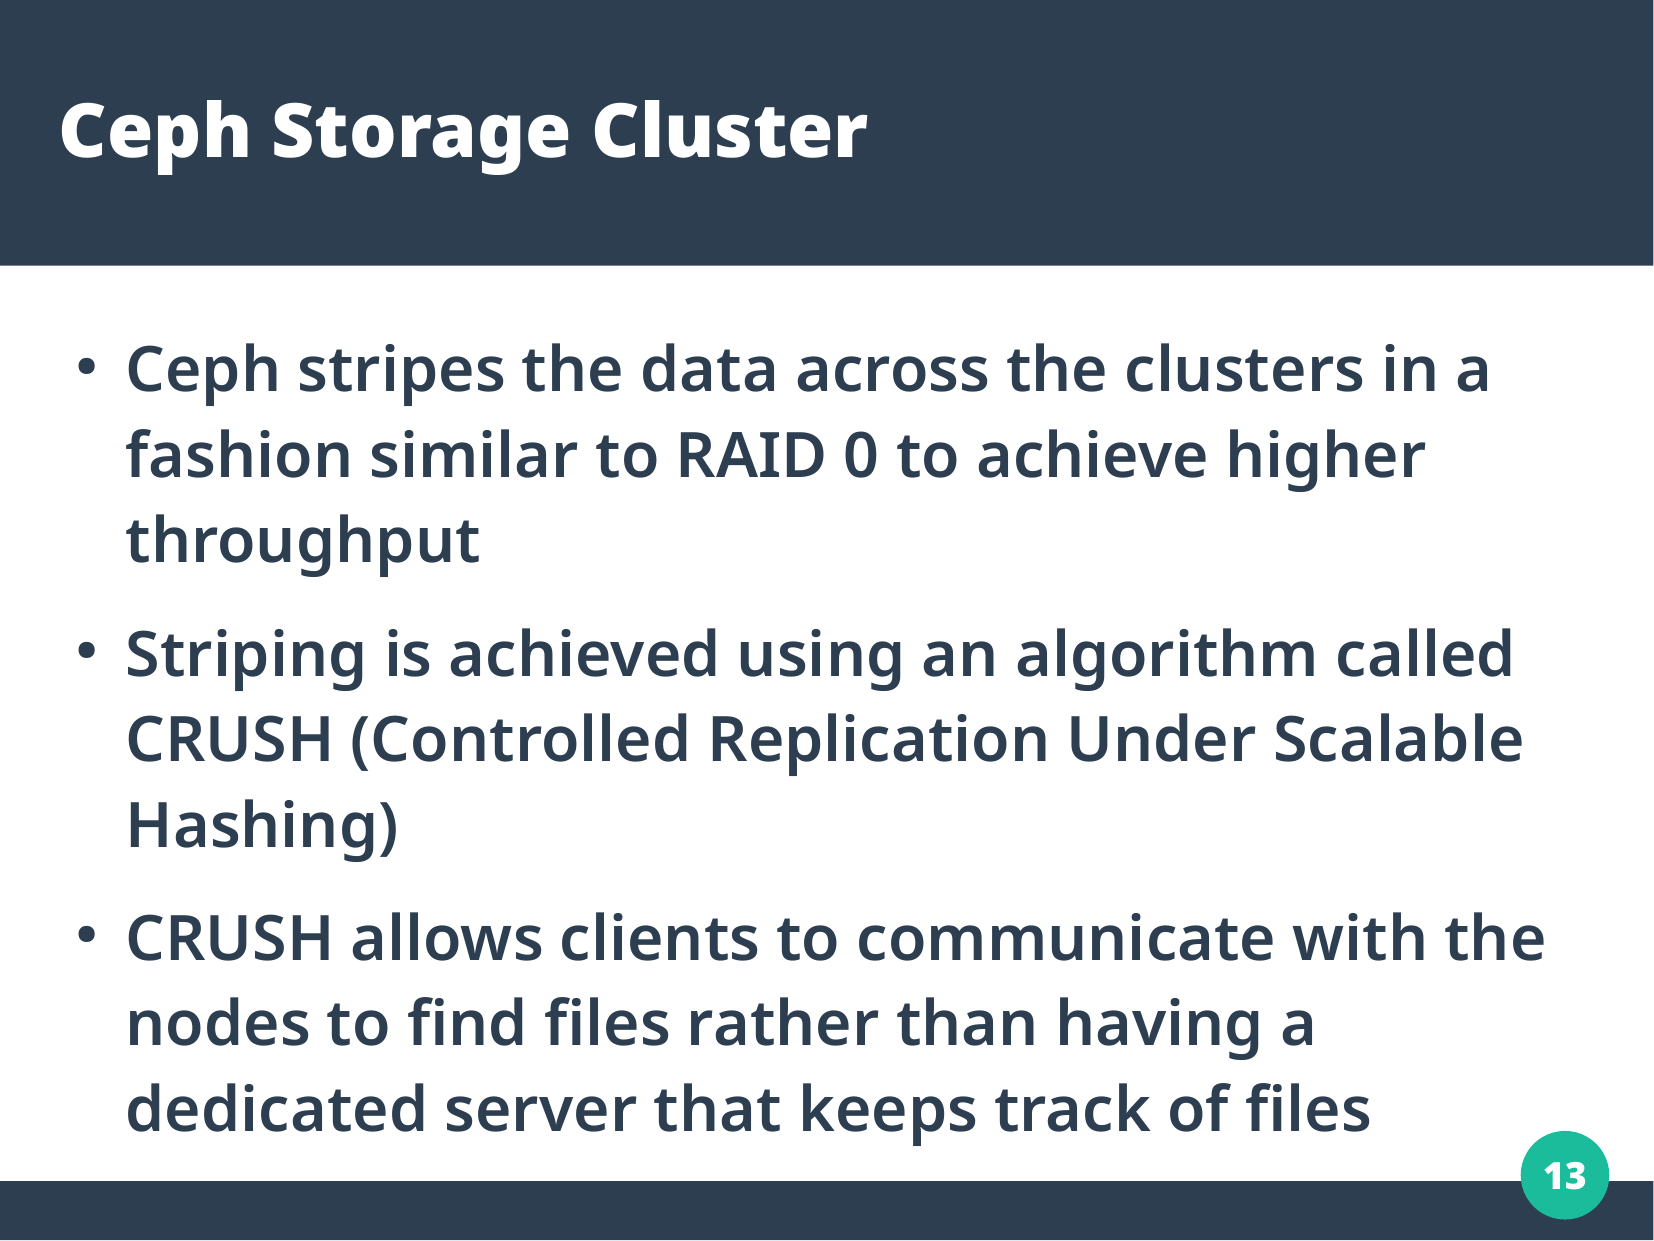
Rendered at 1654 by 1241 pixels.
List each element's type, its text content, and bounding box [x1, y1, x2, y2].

list Ceph stripes the data across the clusters in a fashion similar to RAID 0 to achieve higher throughput Striping is achieved using an algorithm called CRUSH (Controlled Replication Under Scalable Hashing) CRUSH allows clients to communicate with the nodes to find files rather than having a dedicated server that keeps track of files [59, 324, 1595, 1152]
title Ceph Storage Cluster [59, 49, 1595, 207]
